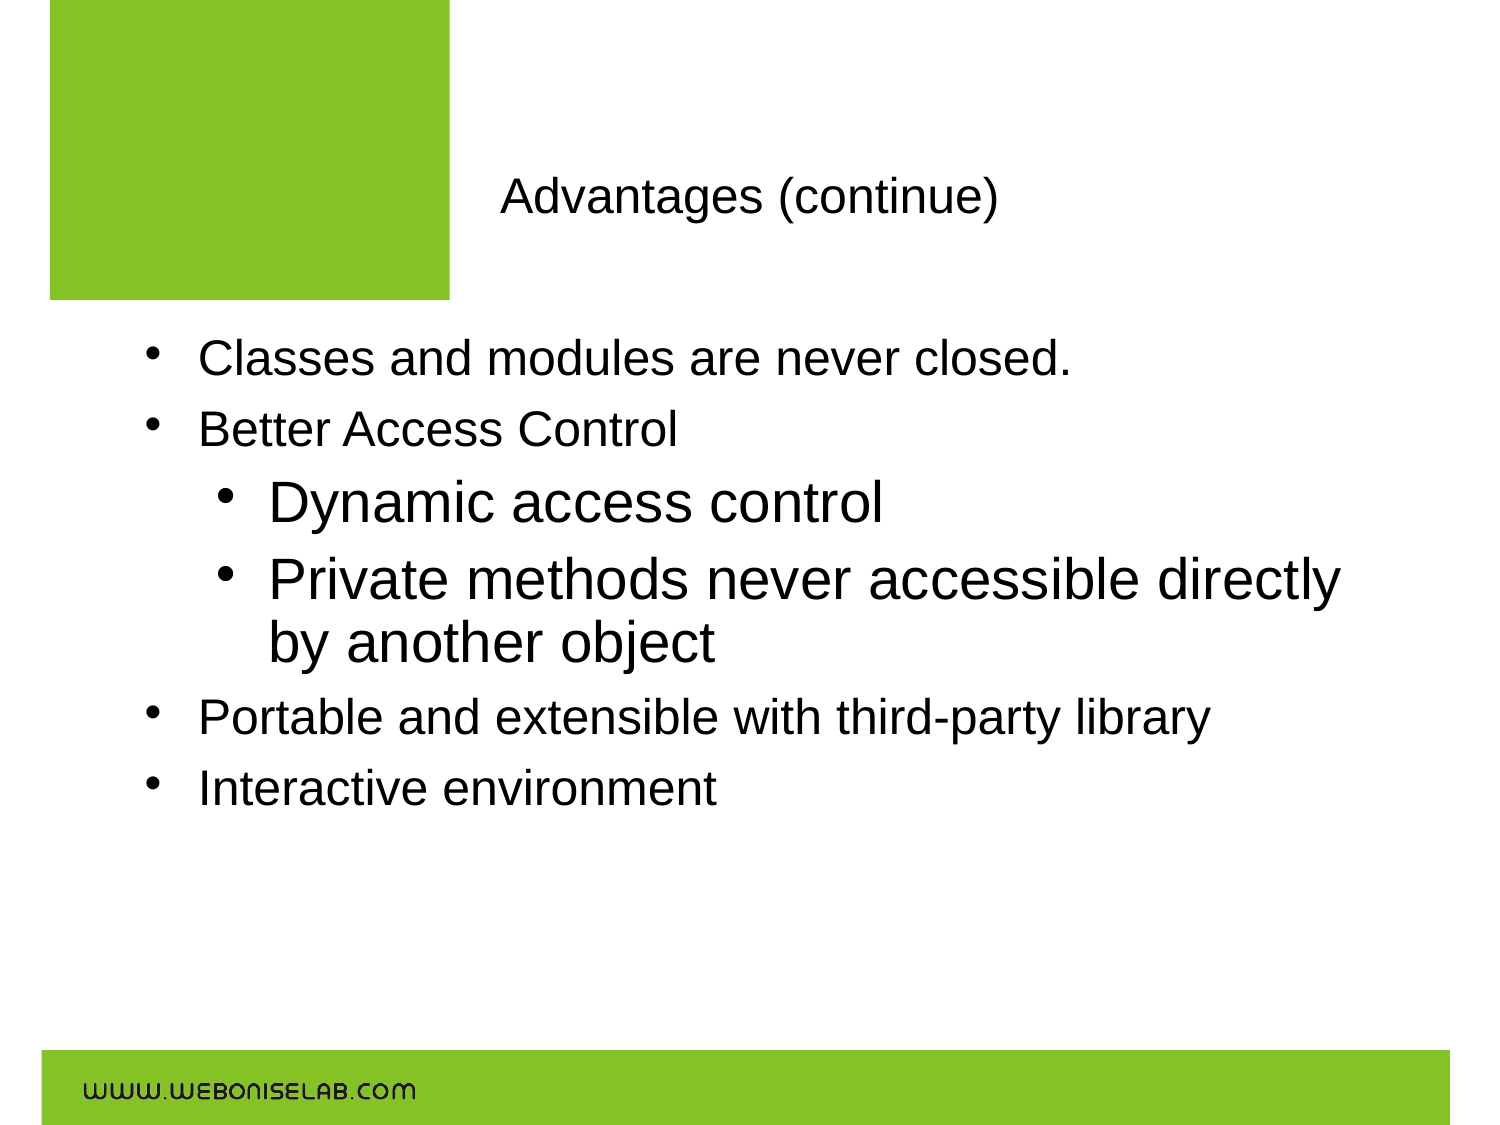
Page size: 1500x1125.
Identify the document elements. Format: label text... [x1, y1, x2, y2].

title Advantages (continue) [112, 99, 1388, 288]
picture [83, 1083, 415, 1100]
list Classes and modules are never closed. Better Access Control Dynamic access control Private methods never accessible directly by another object Portable and extensible with third-party library Interactive environment [112, 324, 1388, 1001]
